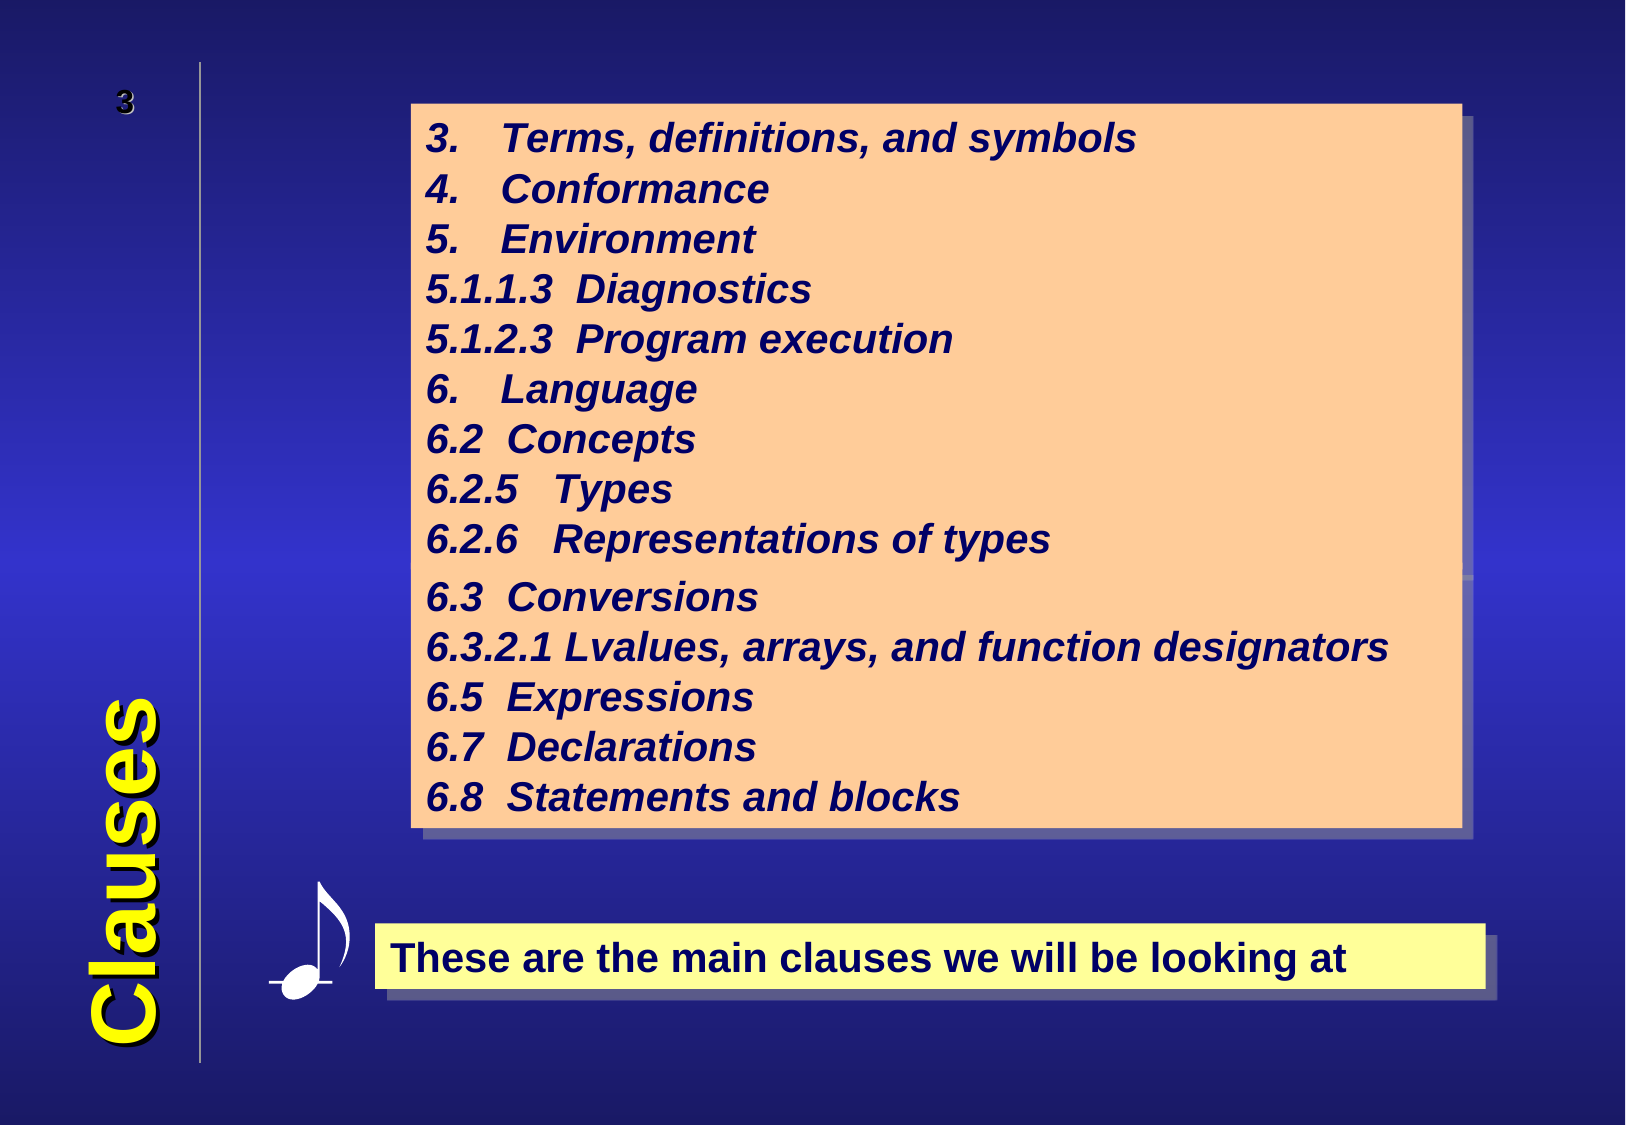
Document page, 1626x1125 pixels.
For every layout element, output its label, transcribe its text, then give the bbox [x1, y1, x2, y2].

list [212, 62, 1550, 1063]
title Clauses [50, 187, 188, 1063]
text_box 3. Terms, definitions, and symbols 4. Conformance 5. Environment 5.1.1.3 Diagnostics 5.1.2.3 Program execution Language 6.2 Concepts 6.2.5 Types 6.2.6 Representations of types [410, 103, 1463, 562]
text_box These are the main clauses we will be looking at [375, 923, 1486, 989]
text_box [268, 881, 350, 1000]
text_box 6.3 Conversions 6.3.2.1 Lvalues, arrays, and function designators 6.5 Expressions 6.7 Declarations 6.8 Statements and blocks [410, 562, 1463, 829]
